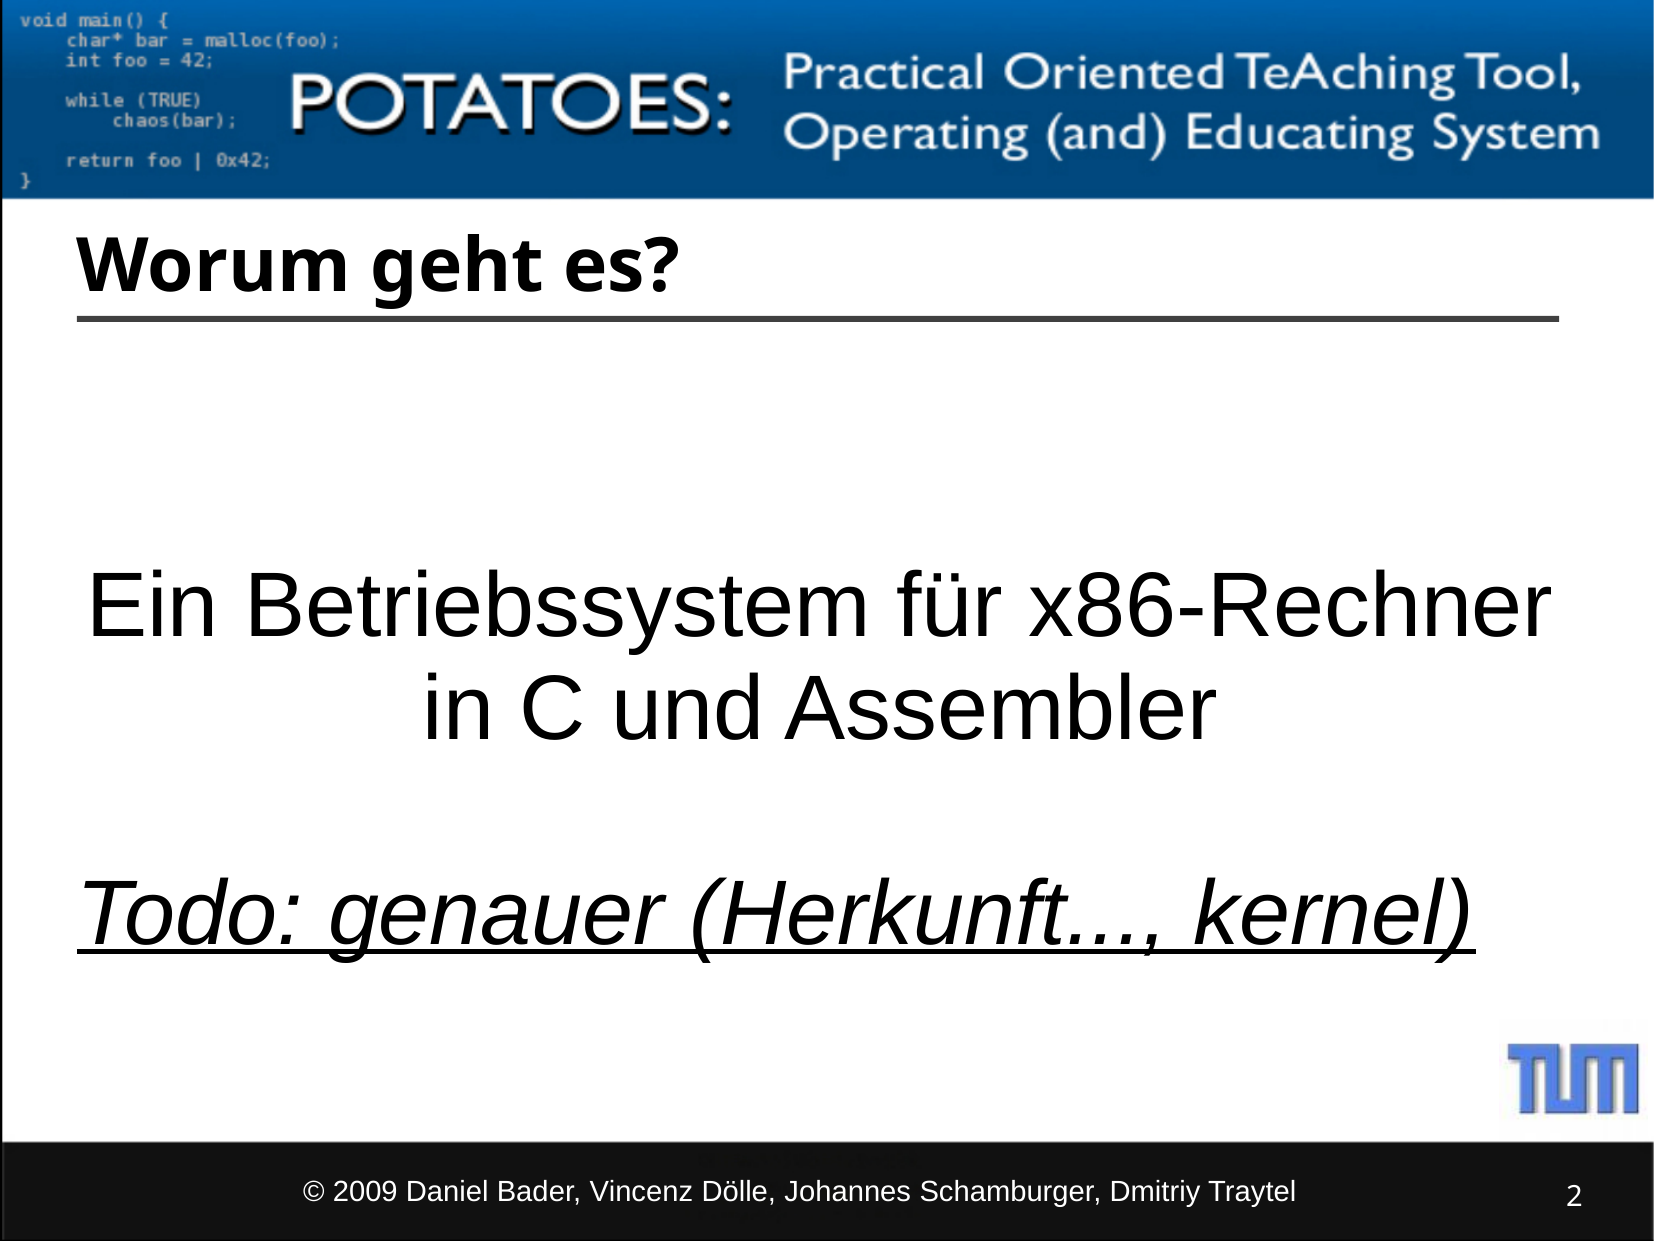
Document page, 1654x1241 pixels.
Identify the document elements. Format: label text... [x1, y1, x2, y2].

title Worum geht es? [76, 219, 1565, 307]
subtitle Ein Betriebssystem für x86-Rechner in C und Assembler Todo: genauer (Herkunft..., kernel) [76, 361, 1565, 1157]
picture [0, 0, 1654, 1241]
